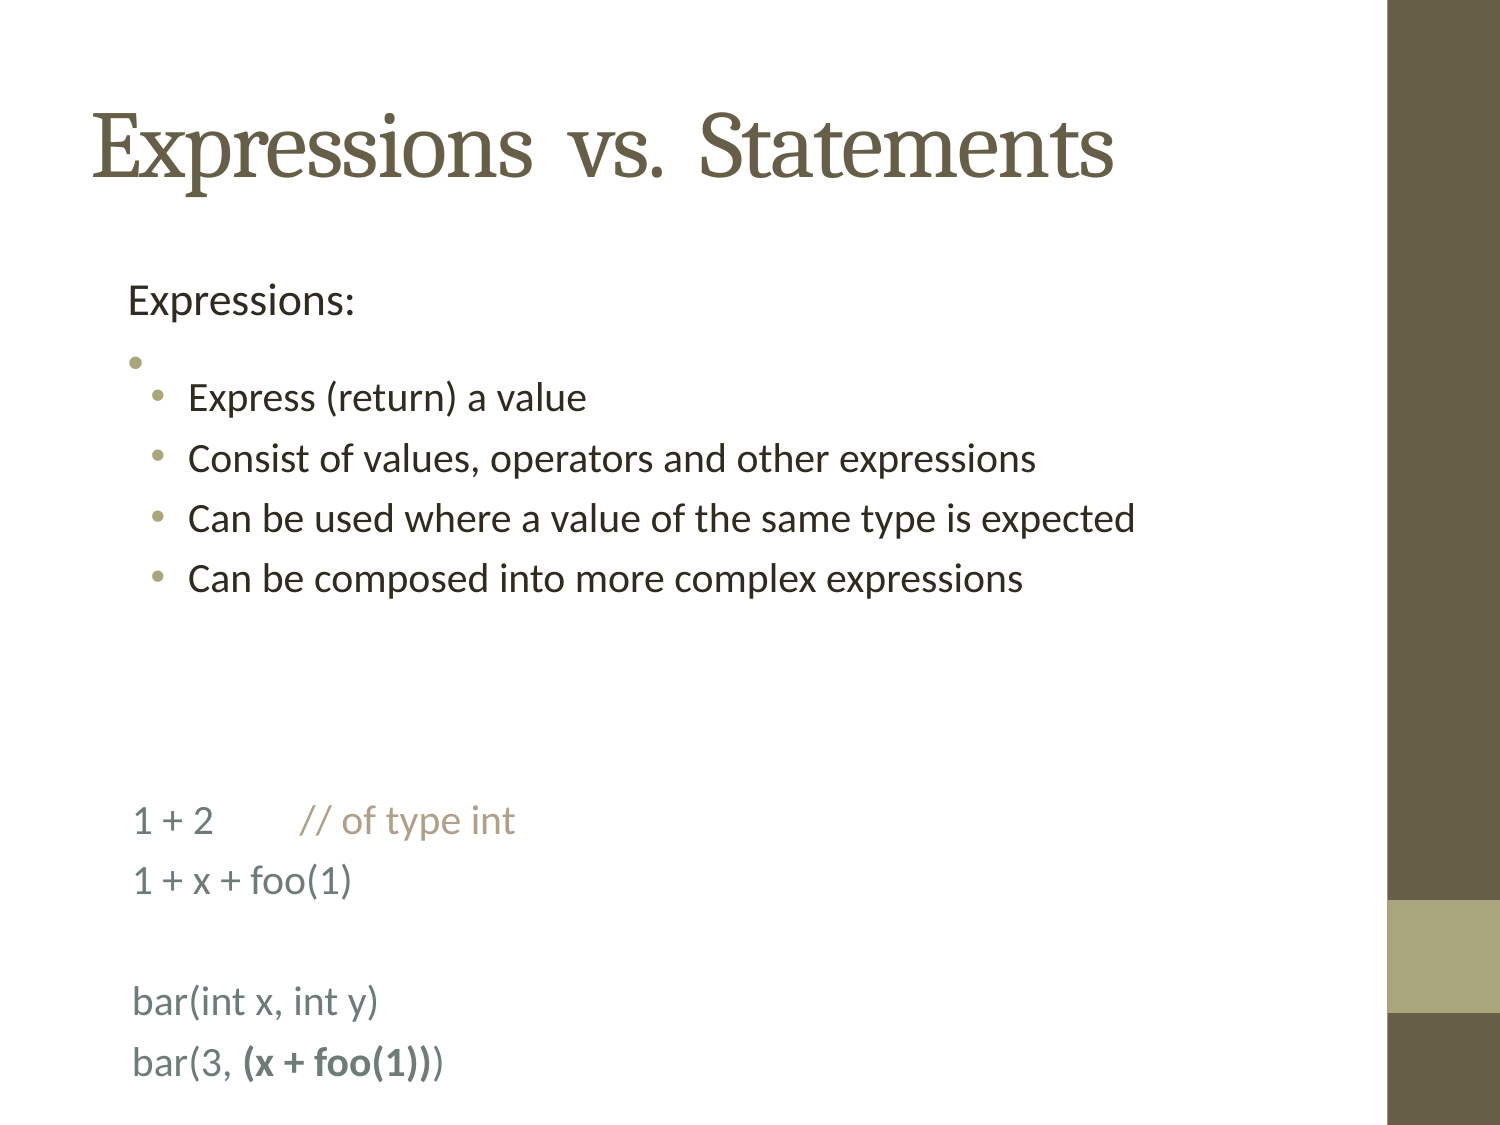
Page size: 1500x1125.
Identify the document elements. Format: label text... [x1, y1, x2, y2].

list Expressions: [75, 262, 1326, 363]
text_box Express (return) a value Consist of values, operators and other expressions Can be used where a value of the same type is expected Can be composed into more complex expressions 1 + 2 // of type int 1 + x + foo(1) bar(int x, int y) bar(3, (x + foo(1))) f(g(), h(1, “a”), j()) [98, 362, 1299, 976]
title Expressions vs. Statements [75, 45, 1326, 233]
